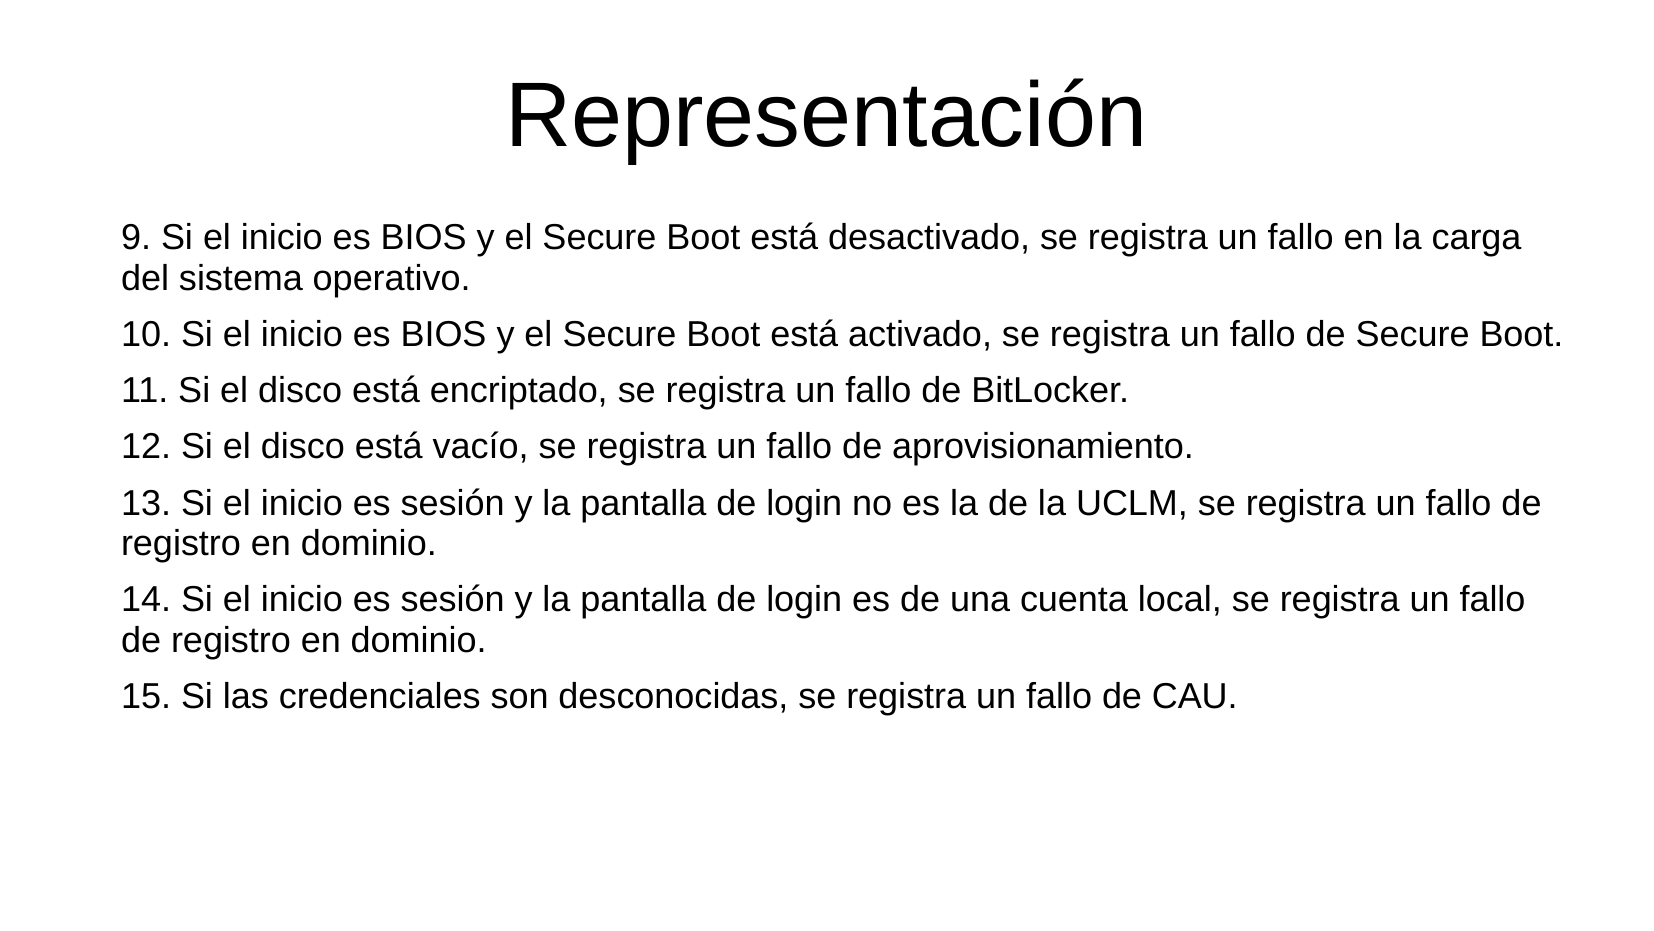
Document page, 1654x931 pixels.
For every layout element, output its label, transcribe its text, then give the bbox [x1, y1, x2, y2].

list 9. Si el inicio es BIOS y el Secure Boot está desactivado, se registra un fallo en la carga del sistema operativo. 10. Si el inicio es BIOS y el Secure Boot está activado, se registra un fallo de Secure Boot. 11. Si el disco está encriptado, se registra un fallo de BitLocker. 12. Si el disco está vacío, se registra un fallo de aprovisionamiento. 13. Si el inicio es sesión y la pantalla de login no es la de la UCLM, se registra un fallo de registro en dominio. 14. Si el inicio es sesión y la pantalla de login es de una cuenta local, se registra un fallo de registro en dominio. 15. Si las credenciales son desconocidas, se registra un fallo de CAU. [82, 217, 1571, 758]
title Representación [82, 37, 1571, 193]
